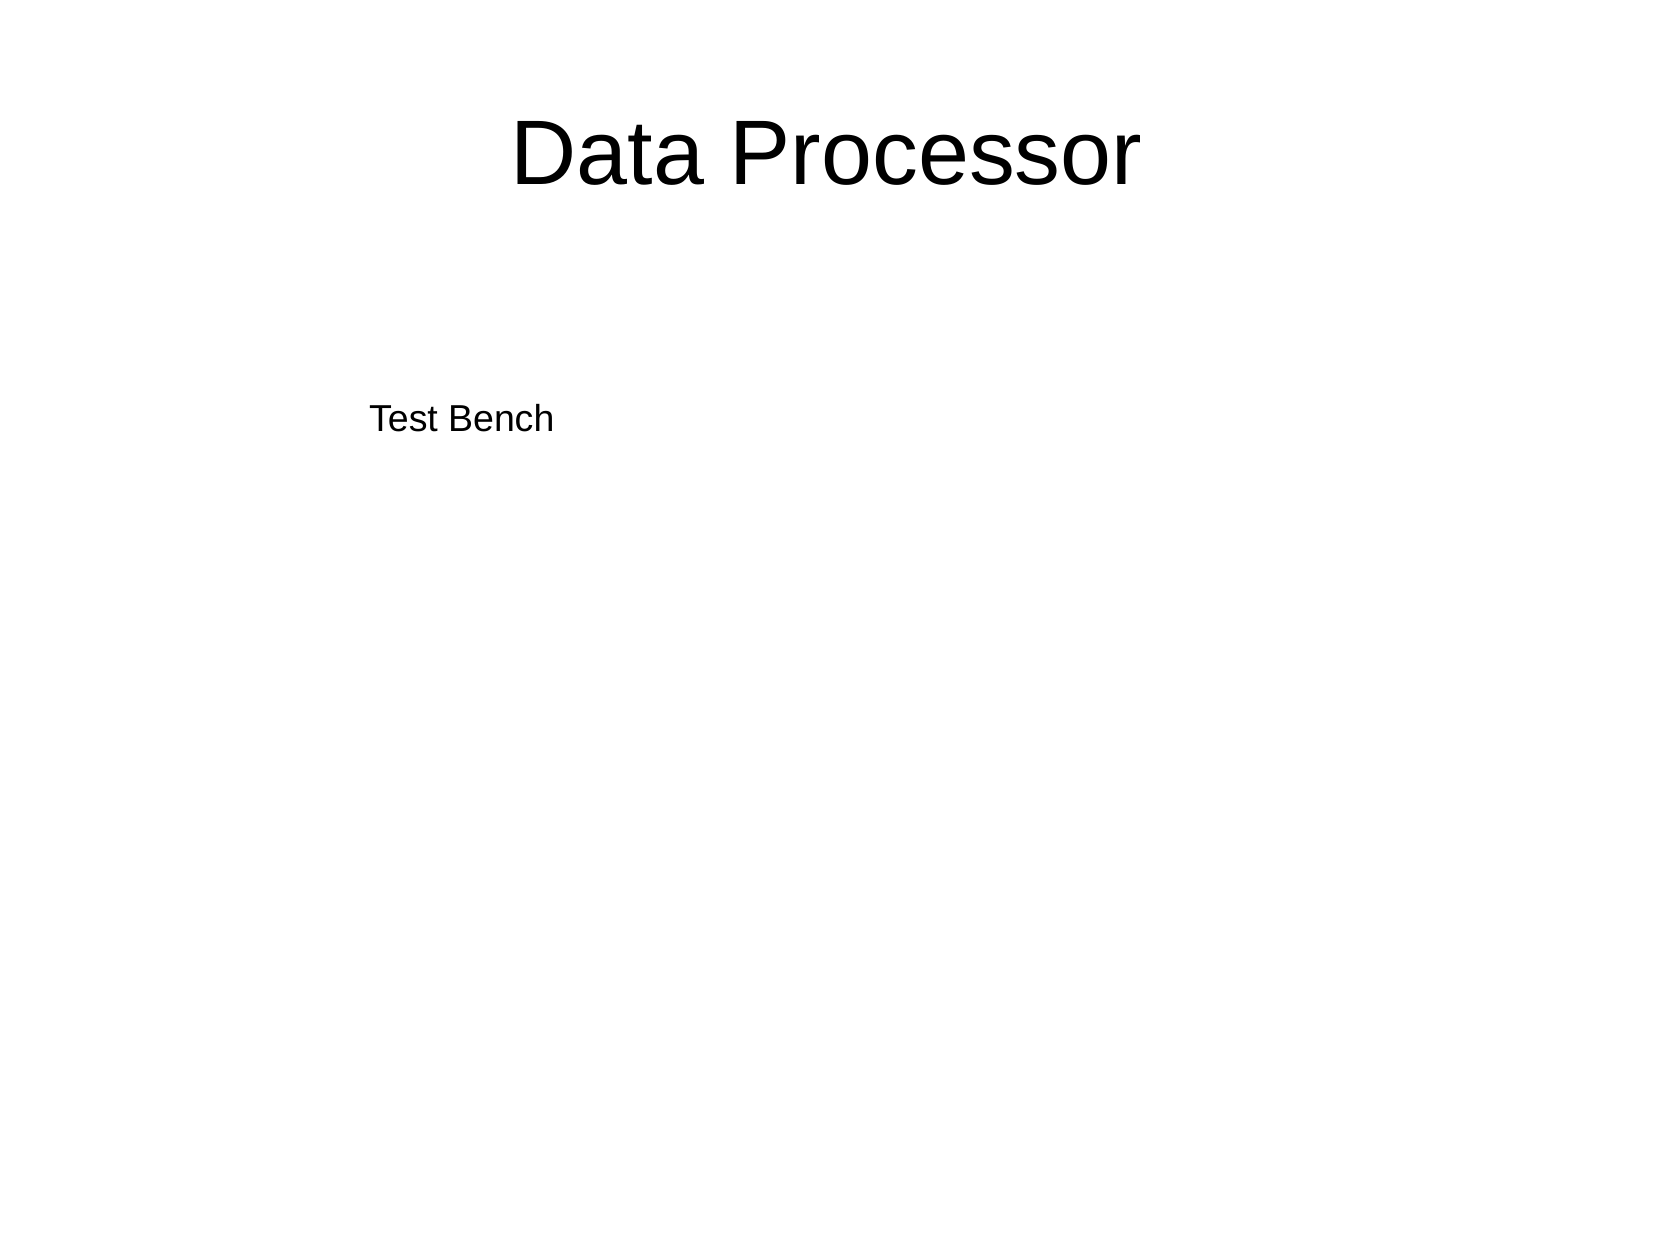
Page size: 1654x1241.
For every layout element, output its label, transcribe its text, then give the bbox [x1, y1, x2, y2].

title Data Processor [82, 49, 1571, 257]
text_box Test Bench [354, 389, 1252, 447]
